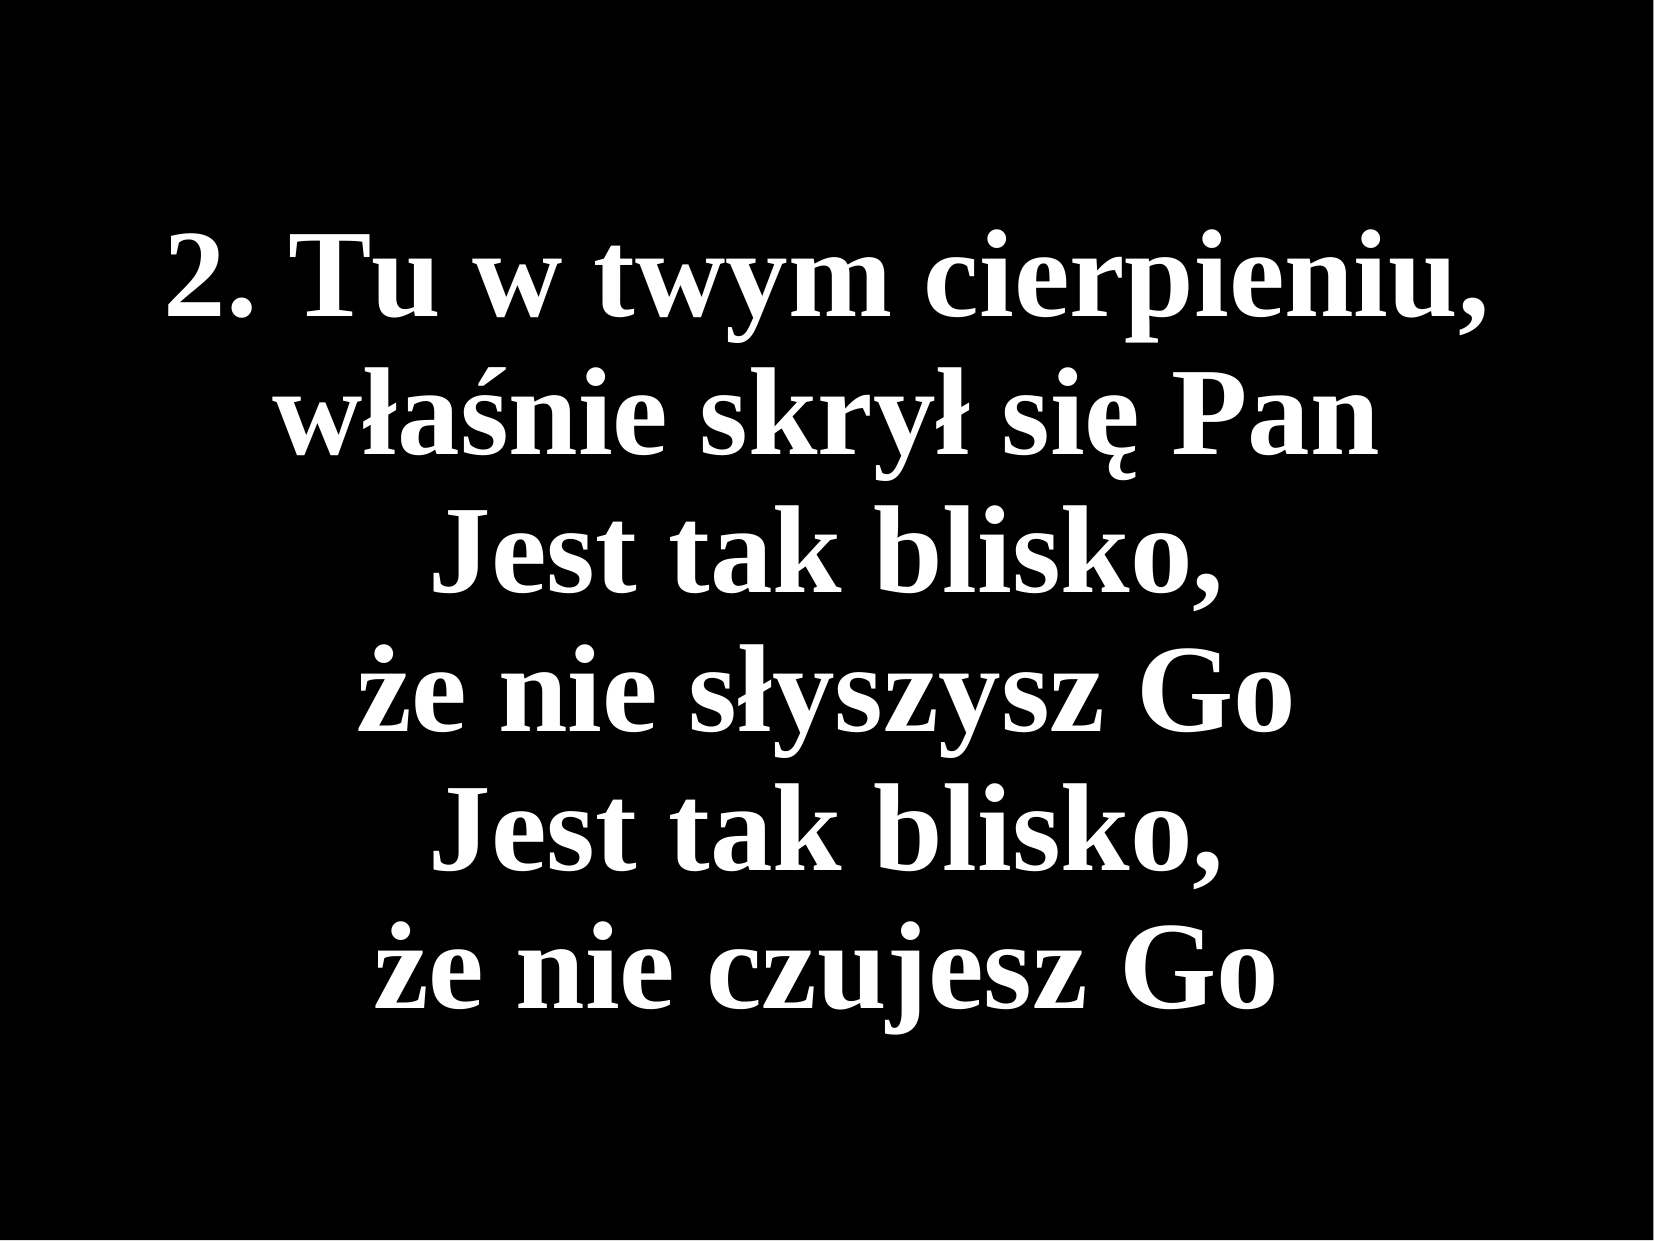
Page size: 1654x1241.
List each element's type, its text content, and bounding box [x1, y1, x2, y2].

title 2. Tu w twym cierpieniu, właśnie skrył się Pan Jest tak blisko, że nie słyszysz Go Jest tak blisko, że nie czujesz Go [0, 0, 1654, 1241]
